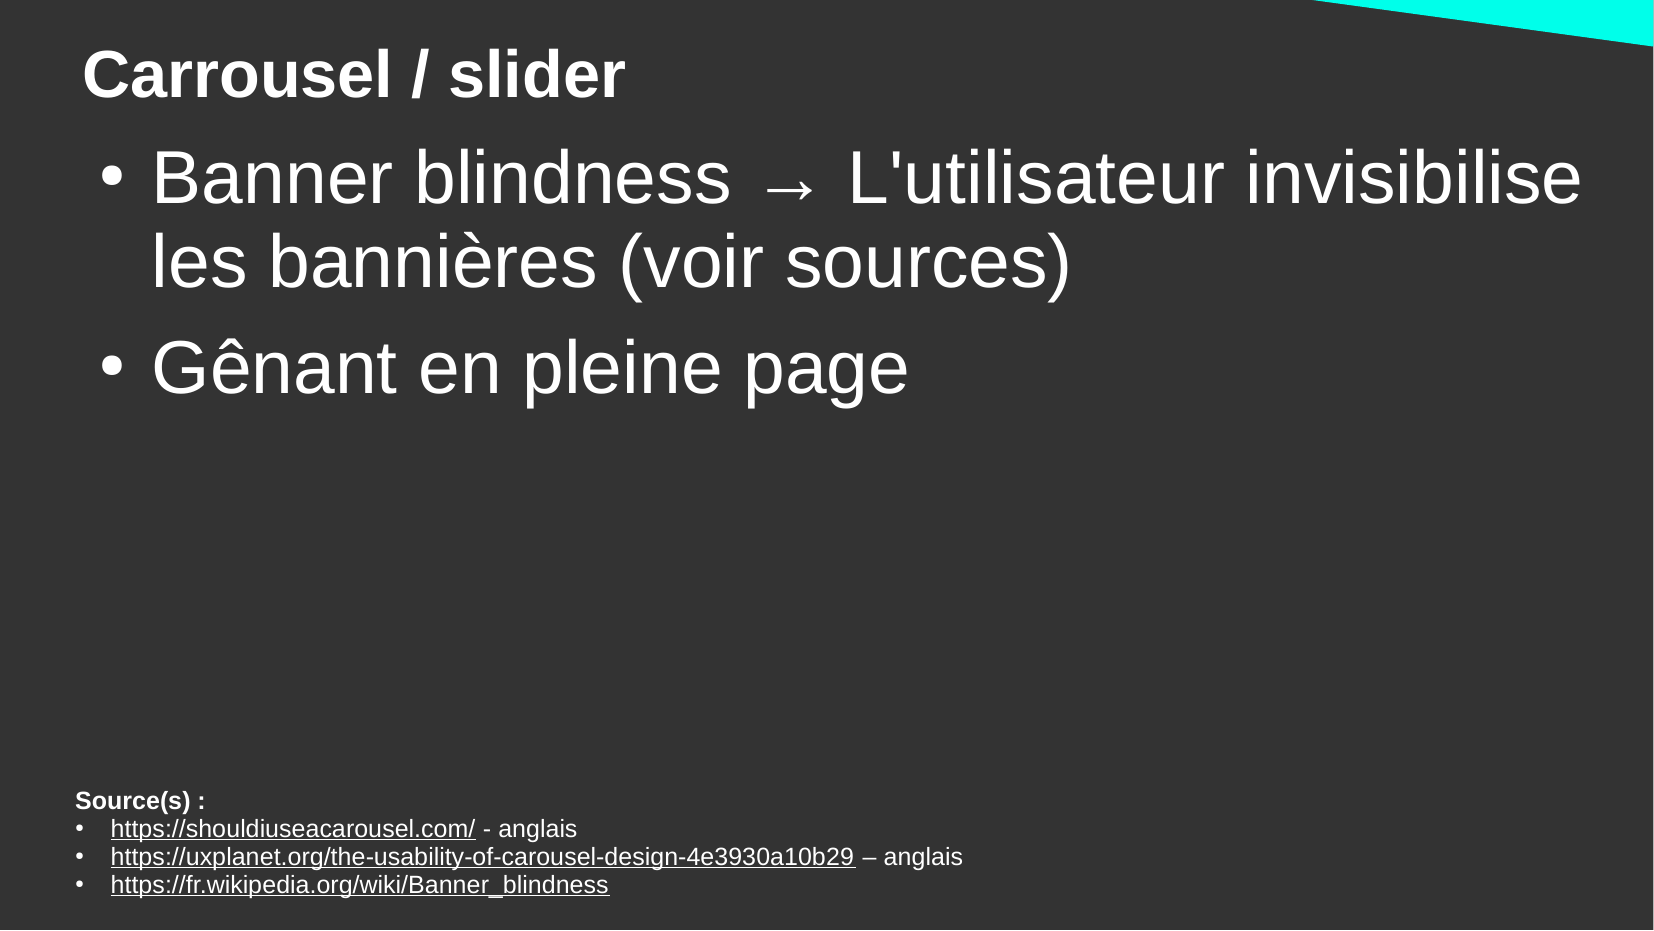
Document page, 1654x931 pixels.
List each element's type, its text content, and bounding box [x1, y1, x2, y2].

title Carrousel / slider [82, 37, 1571, 114]
list Banner blindness → L'utilisateur invisibilise les bannières (voir sources) Gênant en pleine page [80, 135, 1620, 591]
text_box [1312, 0, 1654, 47]
text_box Source(s) : https://shouldiuseacarousel.com/ - anglais https://uxplanet.org/the-usability-of-carousel-design-4e3930a10b29 – anglais https://fr.wikipedia.org/wiki/Banner_blindness [60, 779, 1546, 931]
